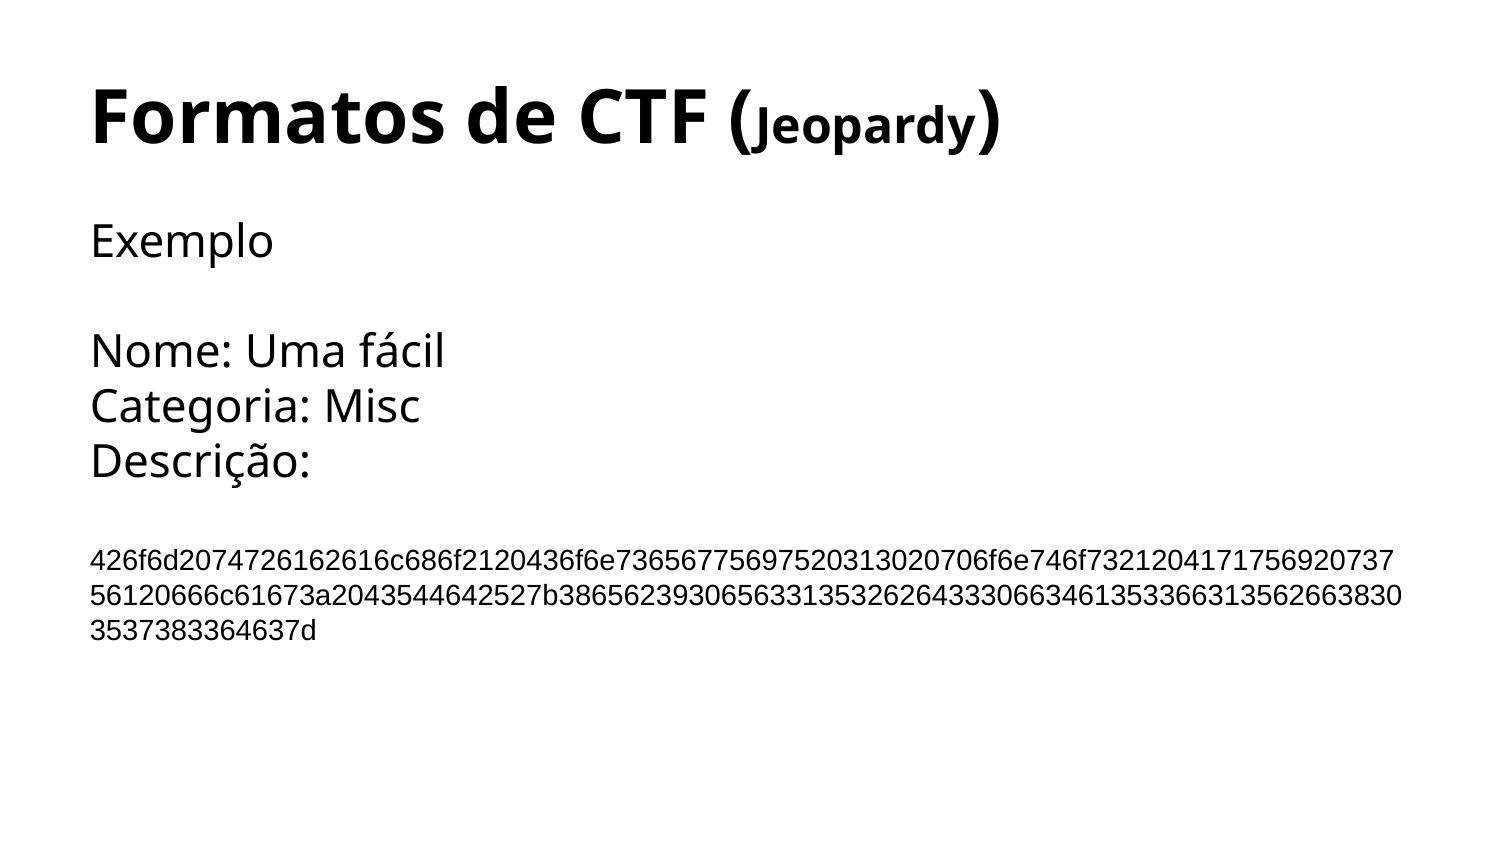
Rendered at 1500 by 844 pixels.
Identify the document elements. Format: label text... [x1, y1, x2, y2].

text_box Exemplo Nome: Uma fácil Categoria: Misc Descrição: 426f6d2074726162616c686f2120436f6e73656775697520313020706f6e746f732120417175692073756120666c61673a2043544642527b38656239306563313532626433306634613533663135626638303537383364637d [75, 196, 1425, 808]
text_box Formatos de CTF (Jeopardy) [75, 33, 1425, 174]
